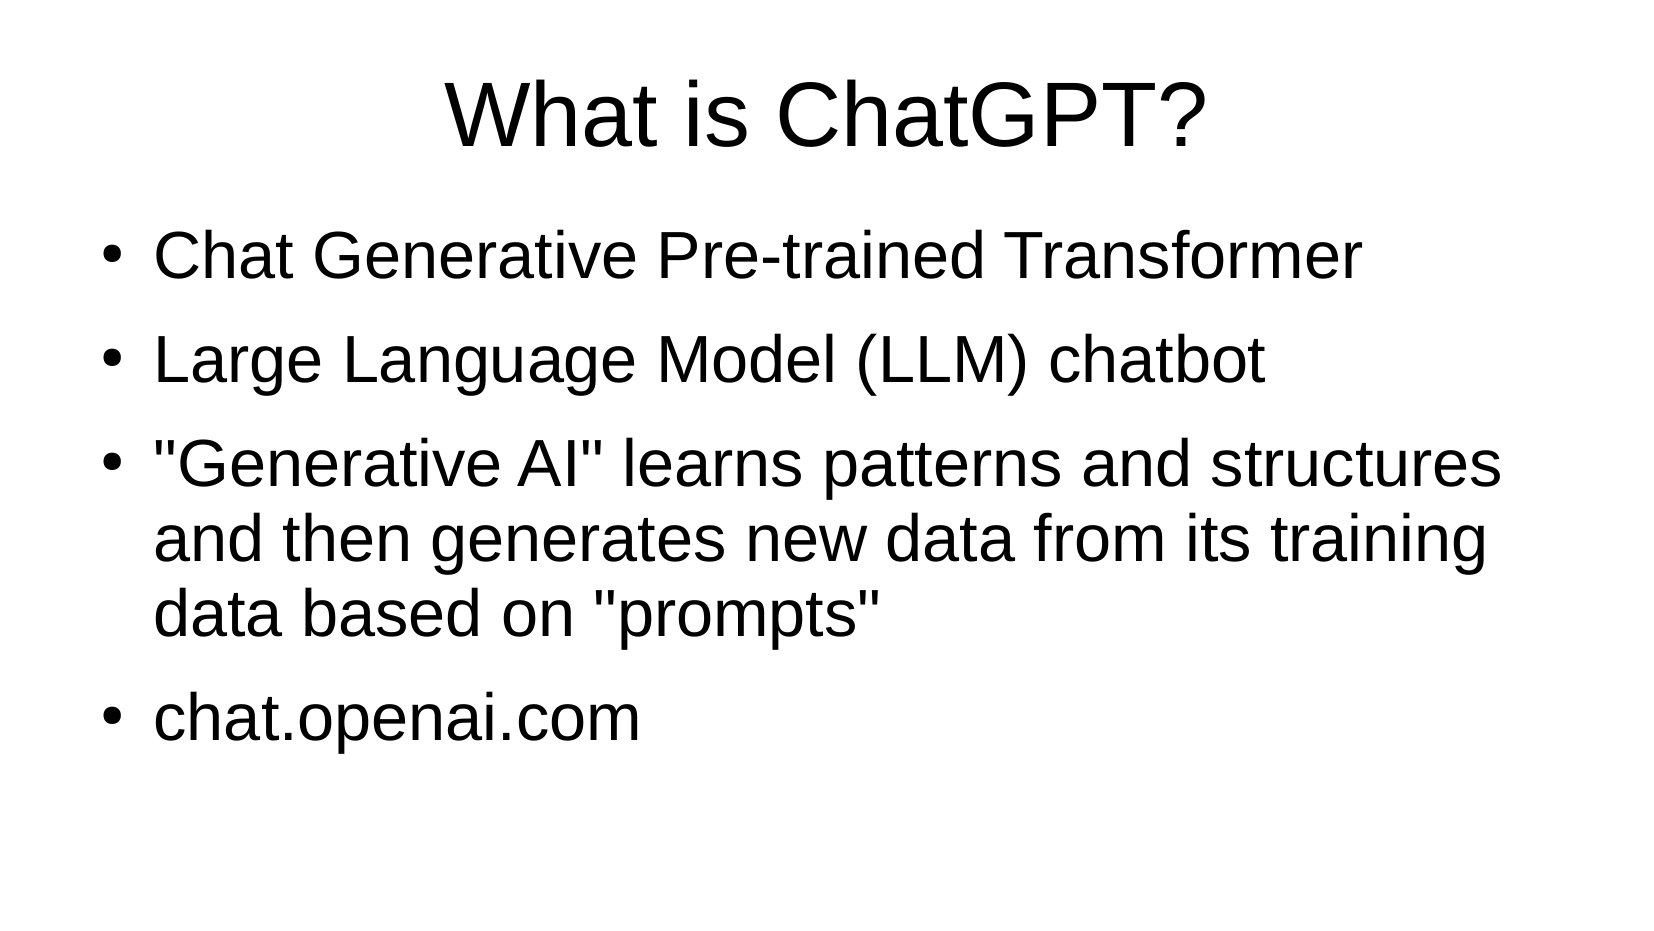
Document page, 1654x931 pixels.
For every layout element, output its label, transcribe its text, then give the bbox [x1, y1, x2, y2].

title What is ChatGPT? [82, 37, 1571, 193]
list Chat Generative Pre-trained Transformer Large Language Model (LLM) chatbot "Generative AI" learns patterns and structures and then generates new data from its training data based on "prompts" chat.openai.com [82, 217, 1571, 758]
